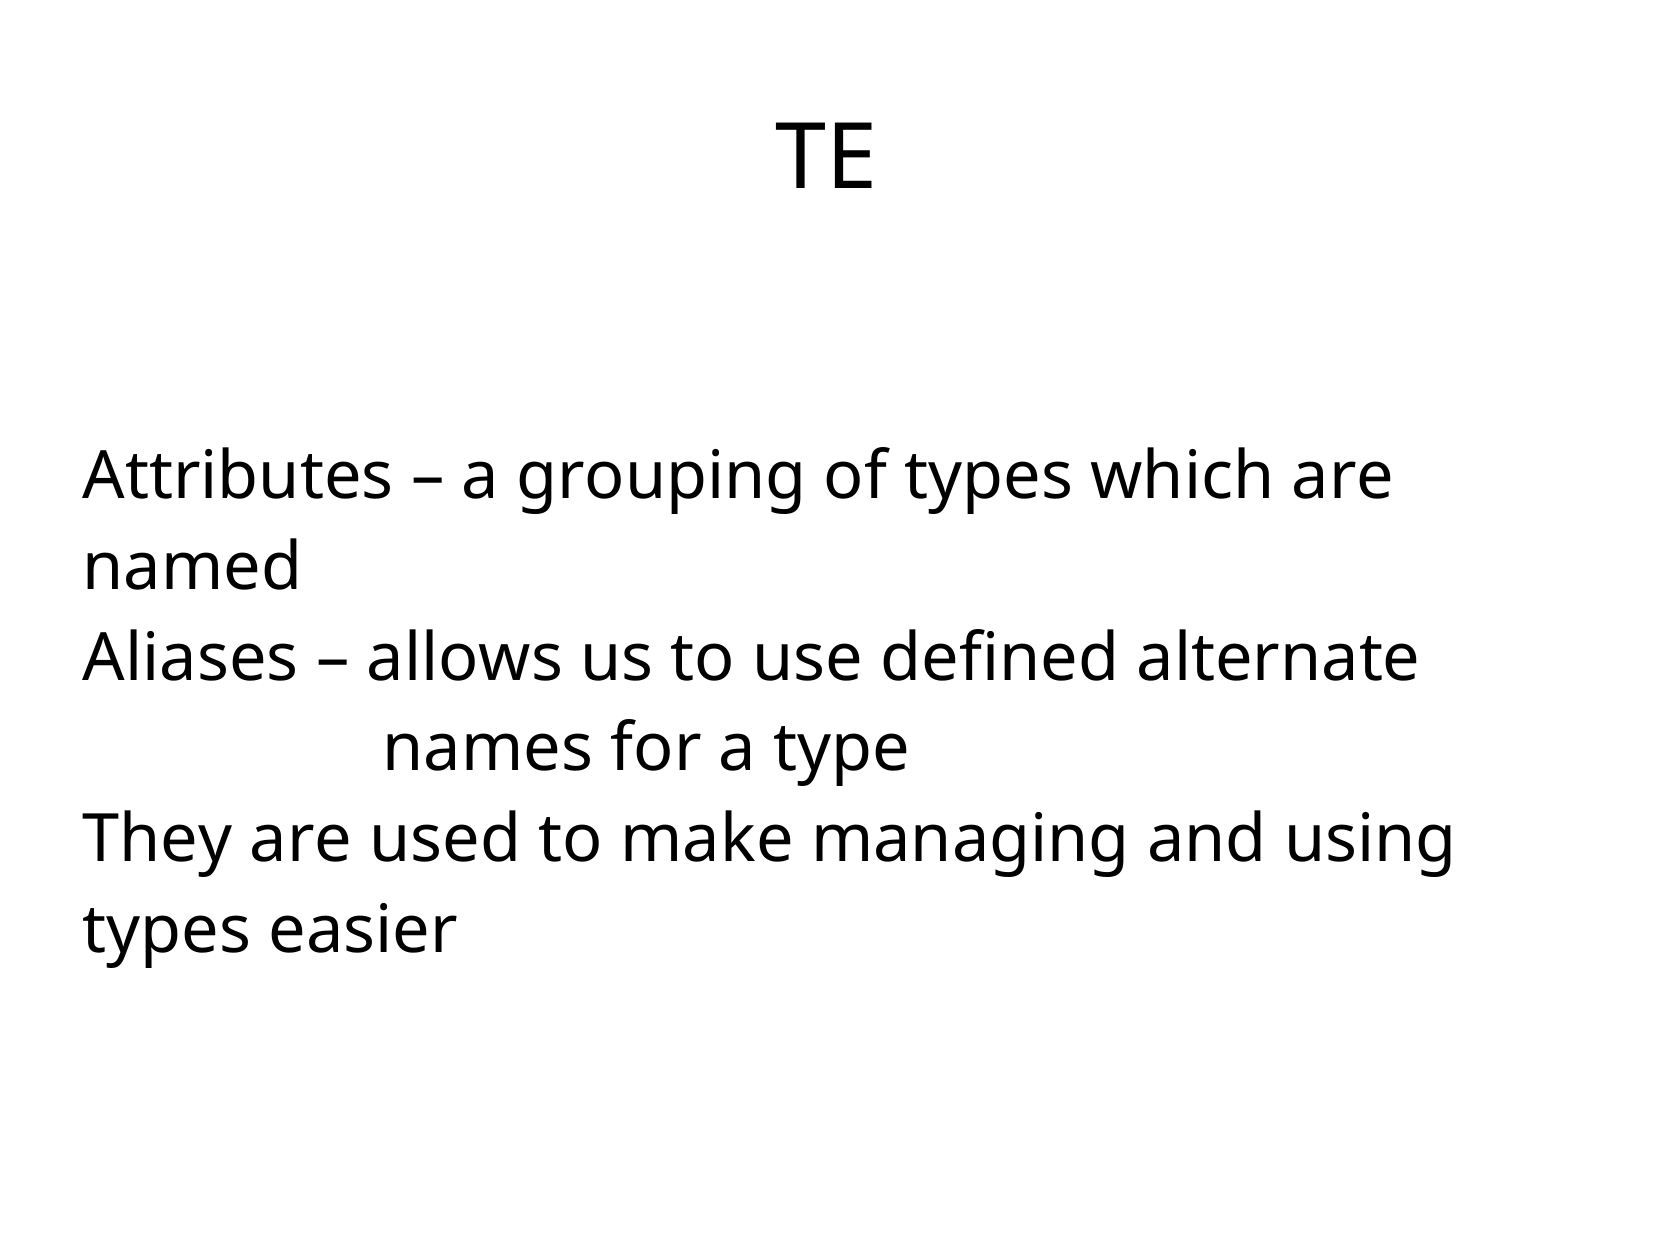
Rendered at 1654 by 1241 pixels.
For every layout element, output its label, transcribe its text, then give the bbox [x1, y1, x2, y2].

title TE [82, 56, 1571, 250]
subtitle Attributes – a grouping of types which are named Aliases – allows us to use defined alternate names for a type They are used to make managing and using types easier [82, 297, 1571, 1102]
